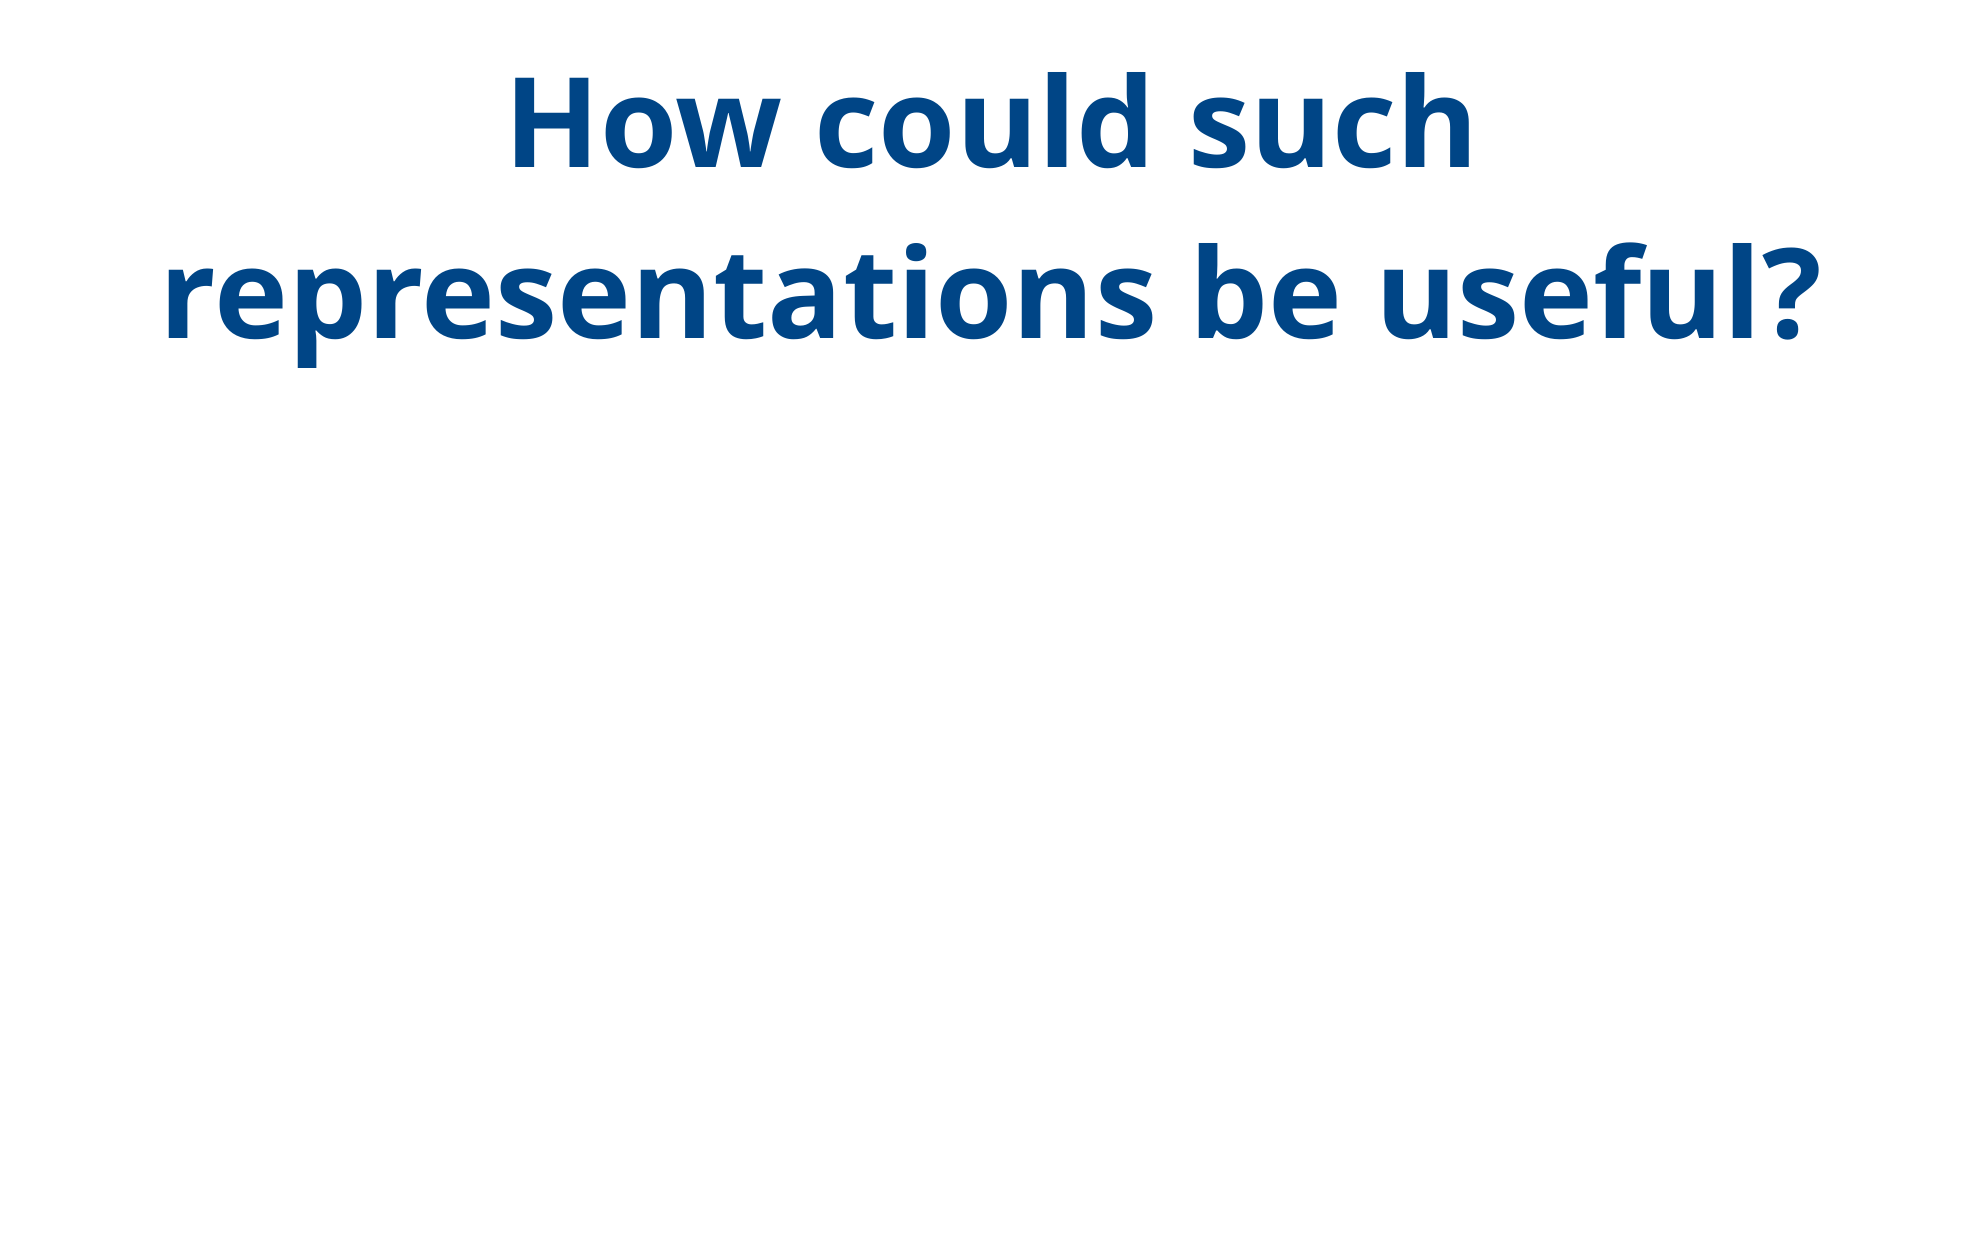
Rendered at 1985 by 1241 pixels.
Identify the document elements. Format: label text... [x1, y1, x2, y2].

title How could such representations be useful? [99, 49, 1885, 360]
